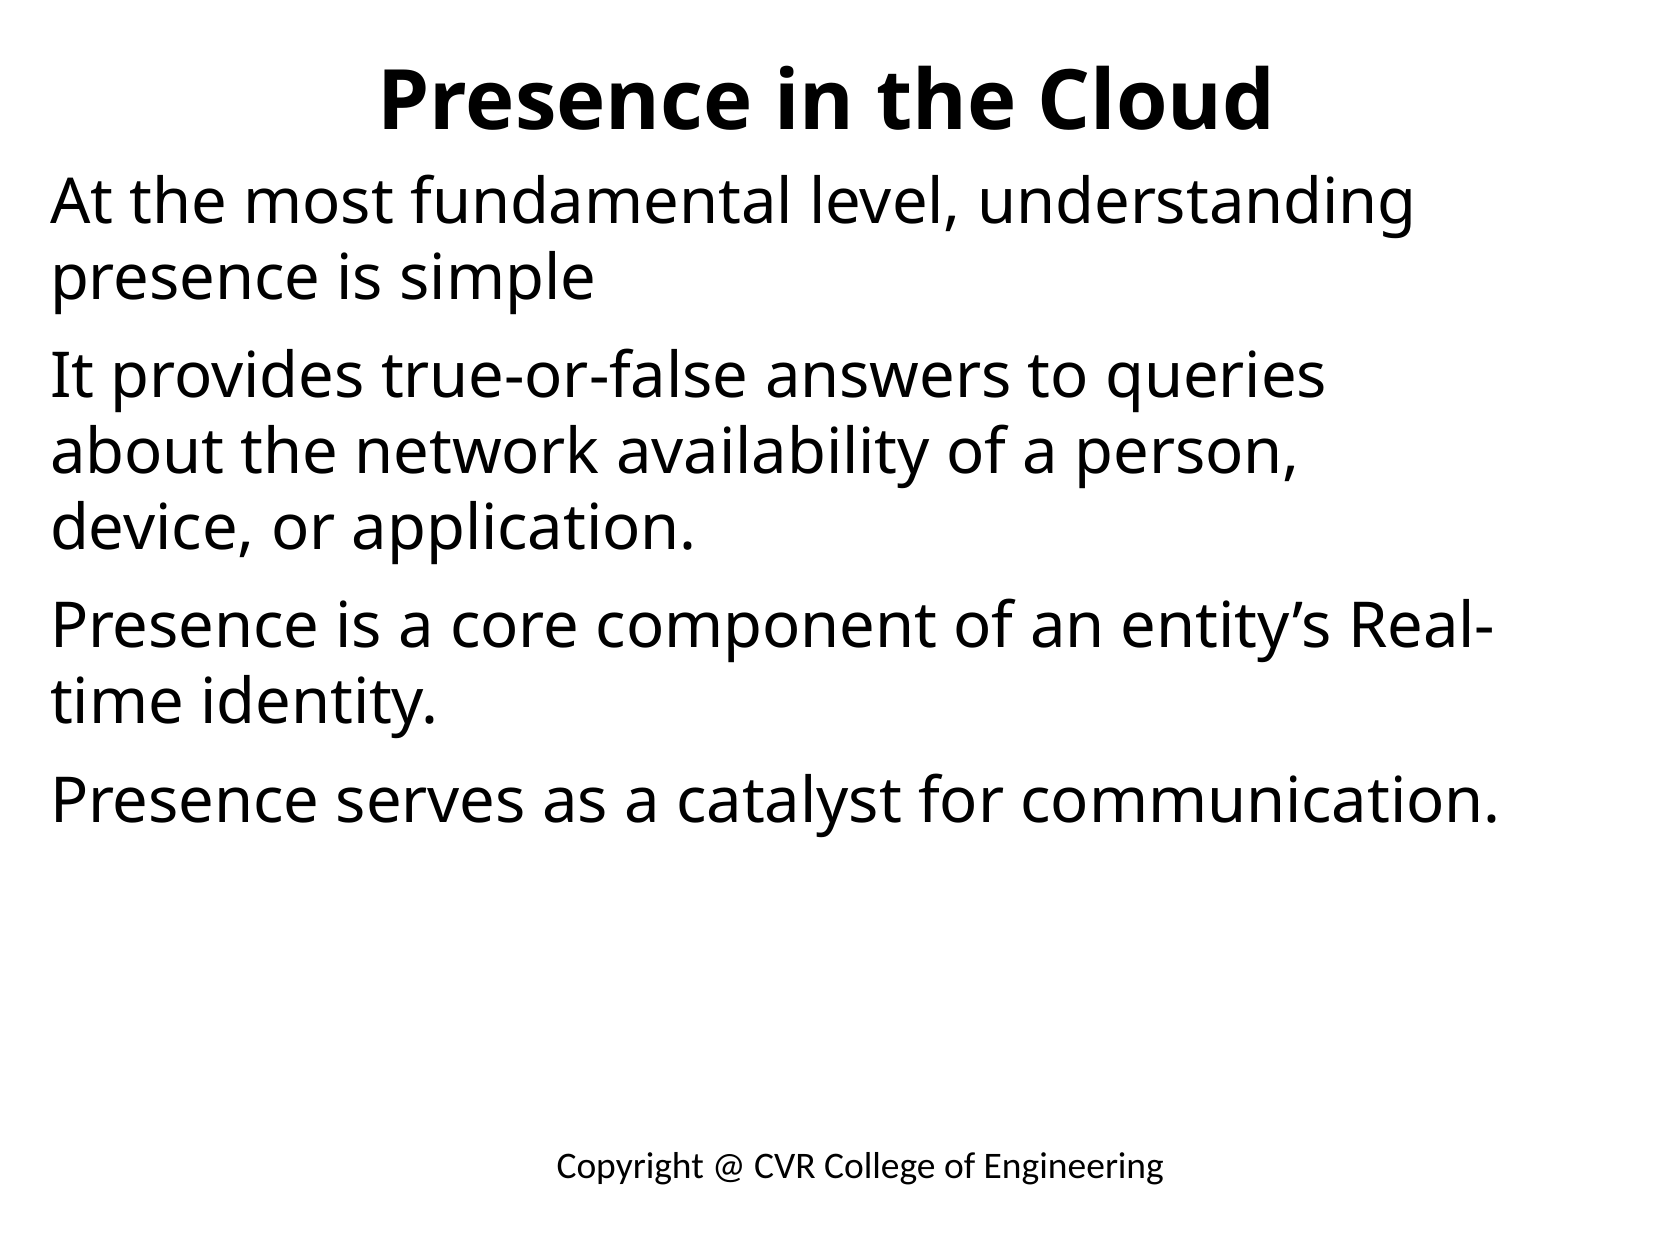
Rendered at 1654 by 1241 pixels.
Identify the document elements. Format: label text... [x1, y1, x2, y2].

list At the most fundamental level, understanding presence is simple It provides true-or-false answers to queries about the network availability of a person, device, or application. Presence is a core component of an entity’s Real-time identity. Presence serves as a catalyst for communication. [34, 152, 1524, 873]
title Presence in the Cloud [82, 39, 1571, 247]
